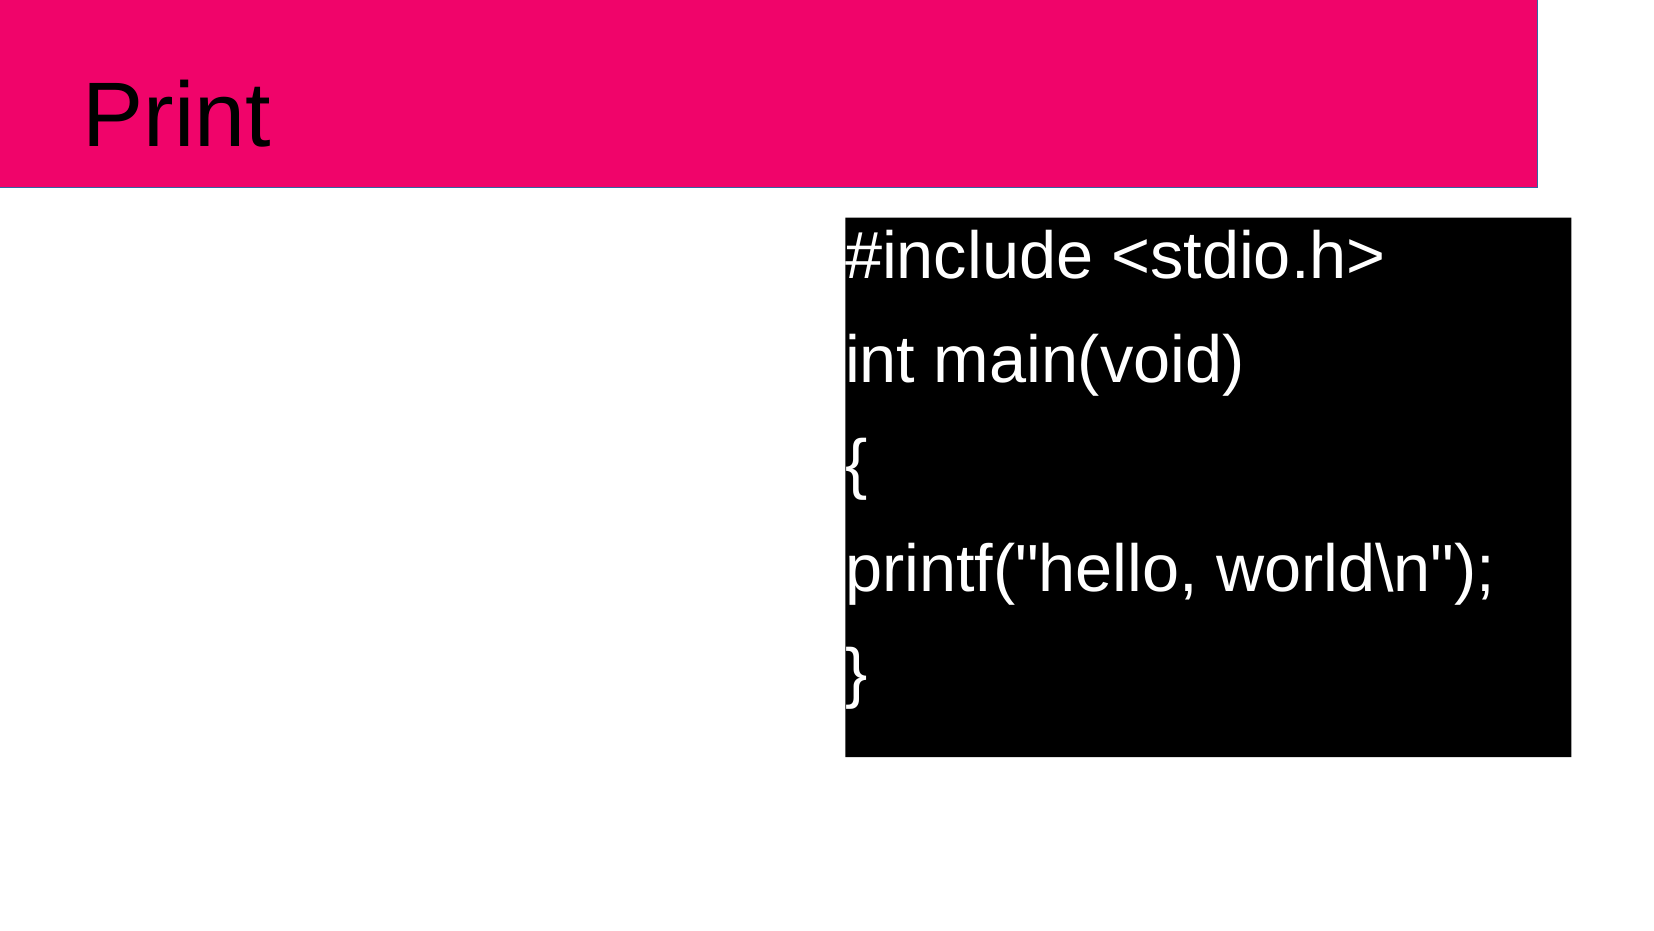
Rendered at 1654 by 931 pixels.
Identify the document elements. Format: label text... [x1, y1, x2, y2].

title Print [82, 37, 1571, 193]
list #include <stdio.h> int main(void) { printf("hello, world\n"); } [845, 217, 1572, 758]
text_box [0, 0, 1538, 188]
